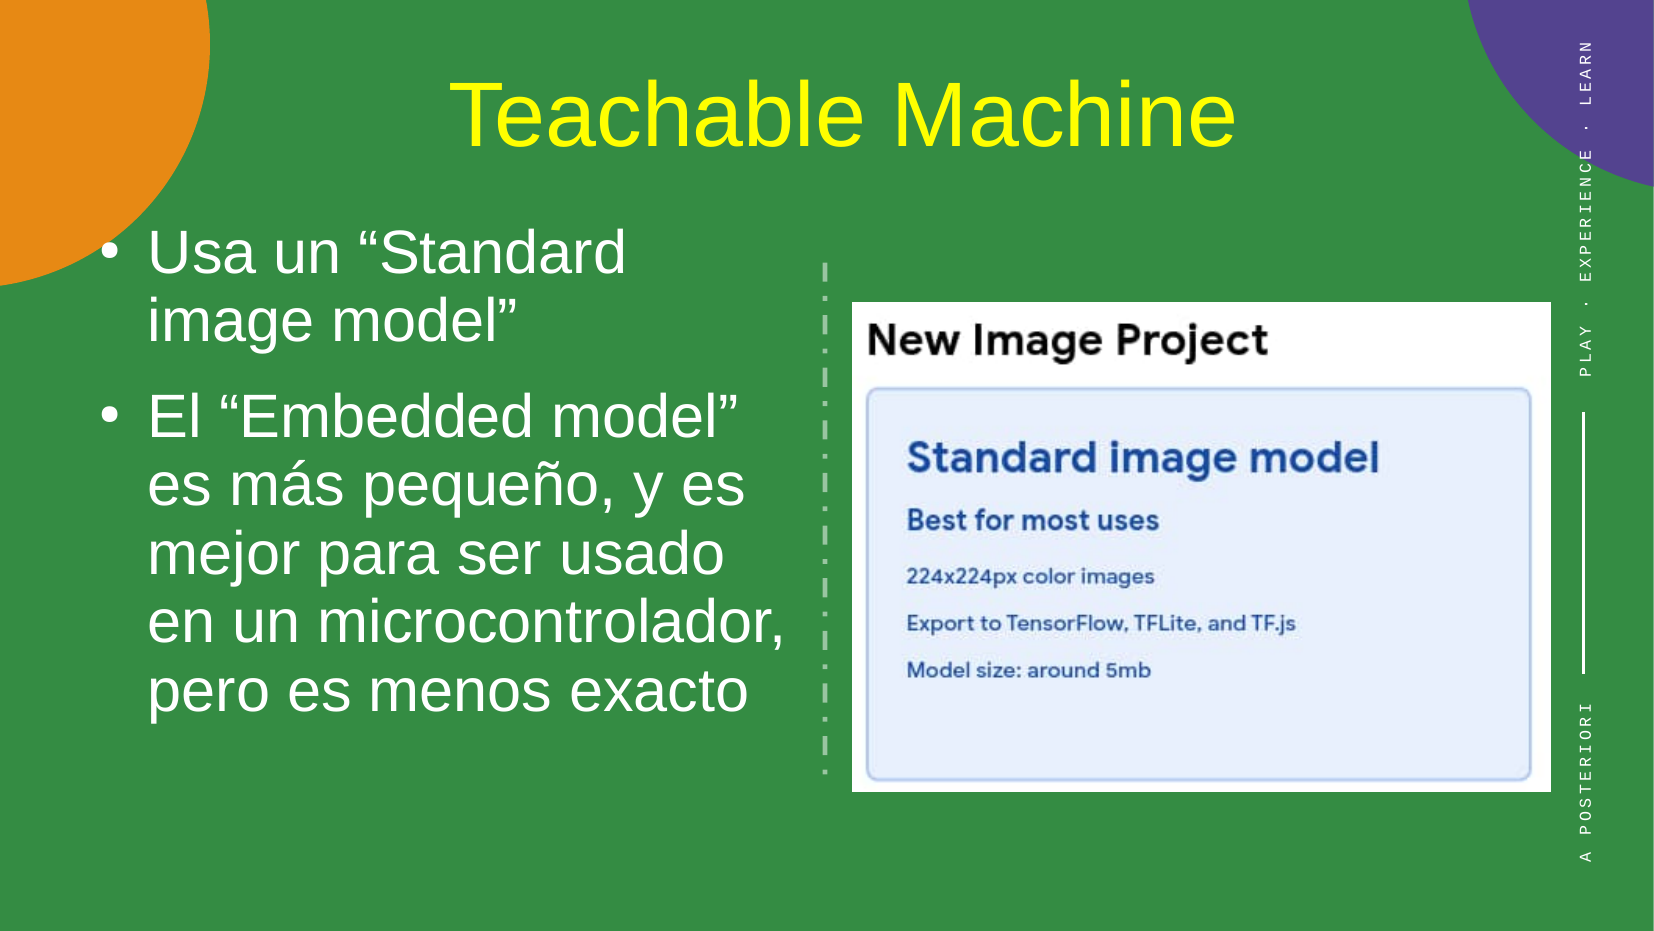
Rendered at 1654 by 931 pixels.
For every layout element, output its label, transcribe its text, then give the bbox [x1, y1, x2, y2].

title Teachable Machine [187, 37, 1501, 193]
list Usa un “Standard image model” El “Embedded model” es más pequeño, y es mejor para ser usado en un microcontrolador, pero es menos exacto [82, 217, 788, 758]
picture [852, 302, 1551, 792]
